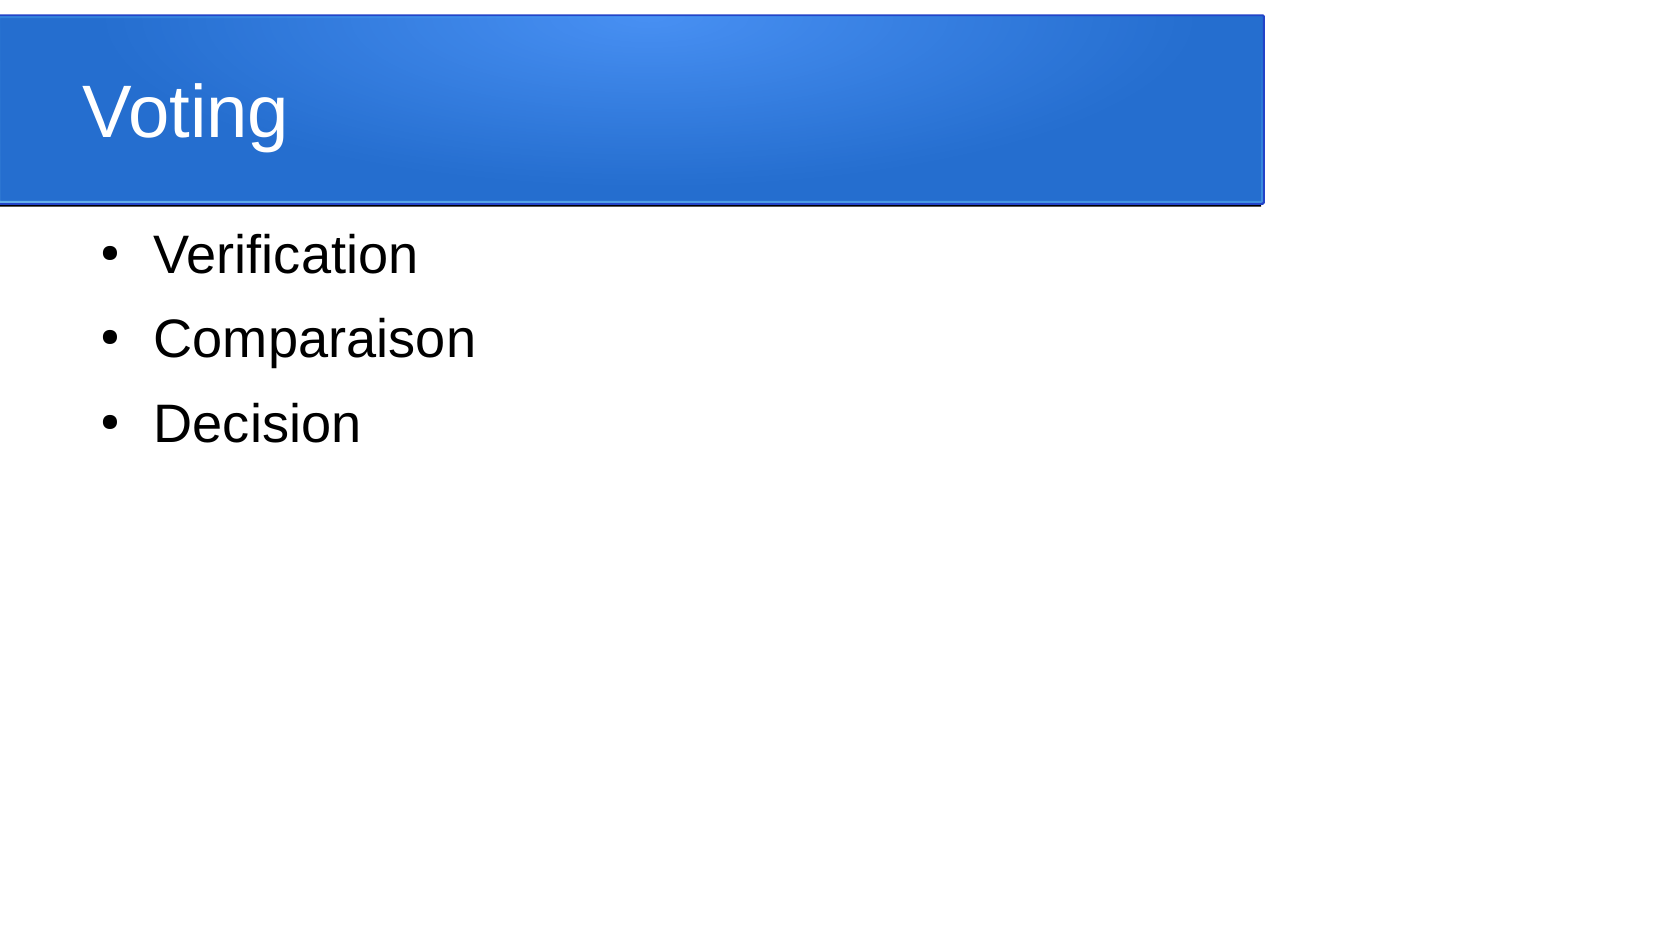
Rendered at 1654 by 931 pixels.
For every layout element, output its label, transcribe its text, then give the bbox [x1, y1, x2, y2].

title Voting [82, 35, 1235, 189]
list Verification Comparaison Decision [82, 224, 1571, 764]
